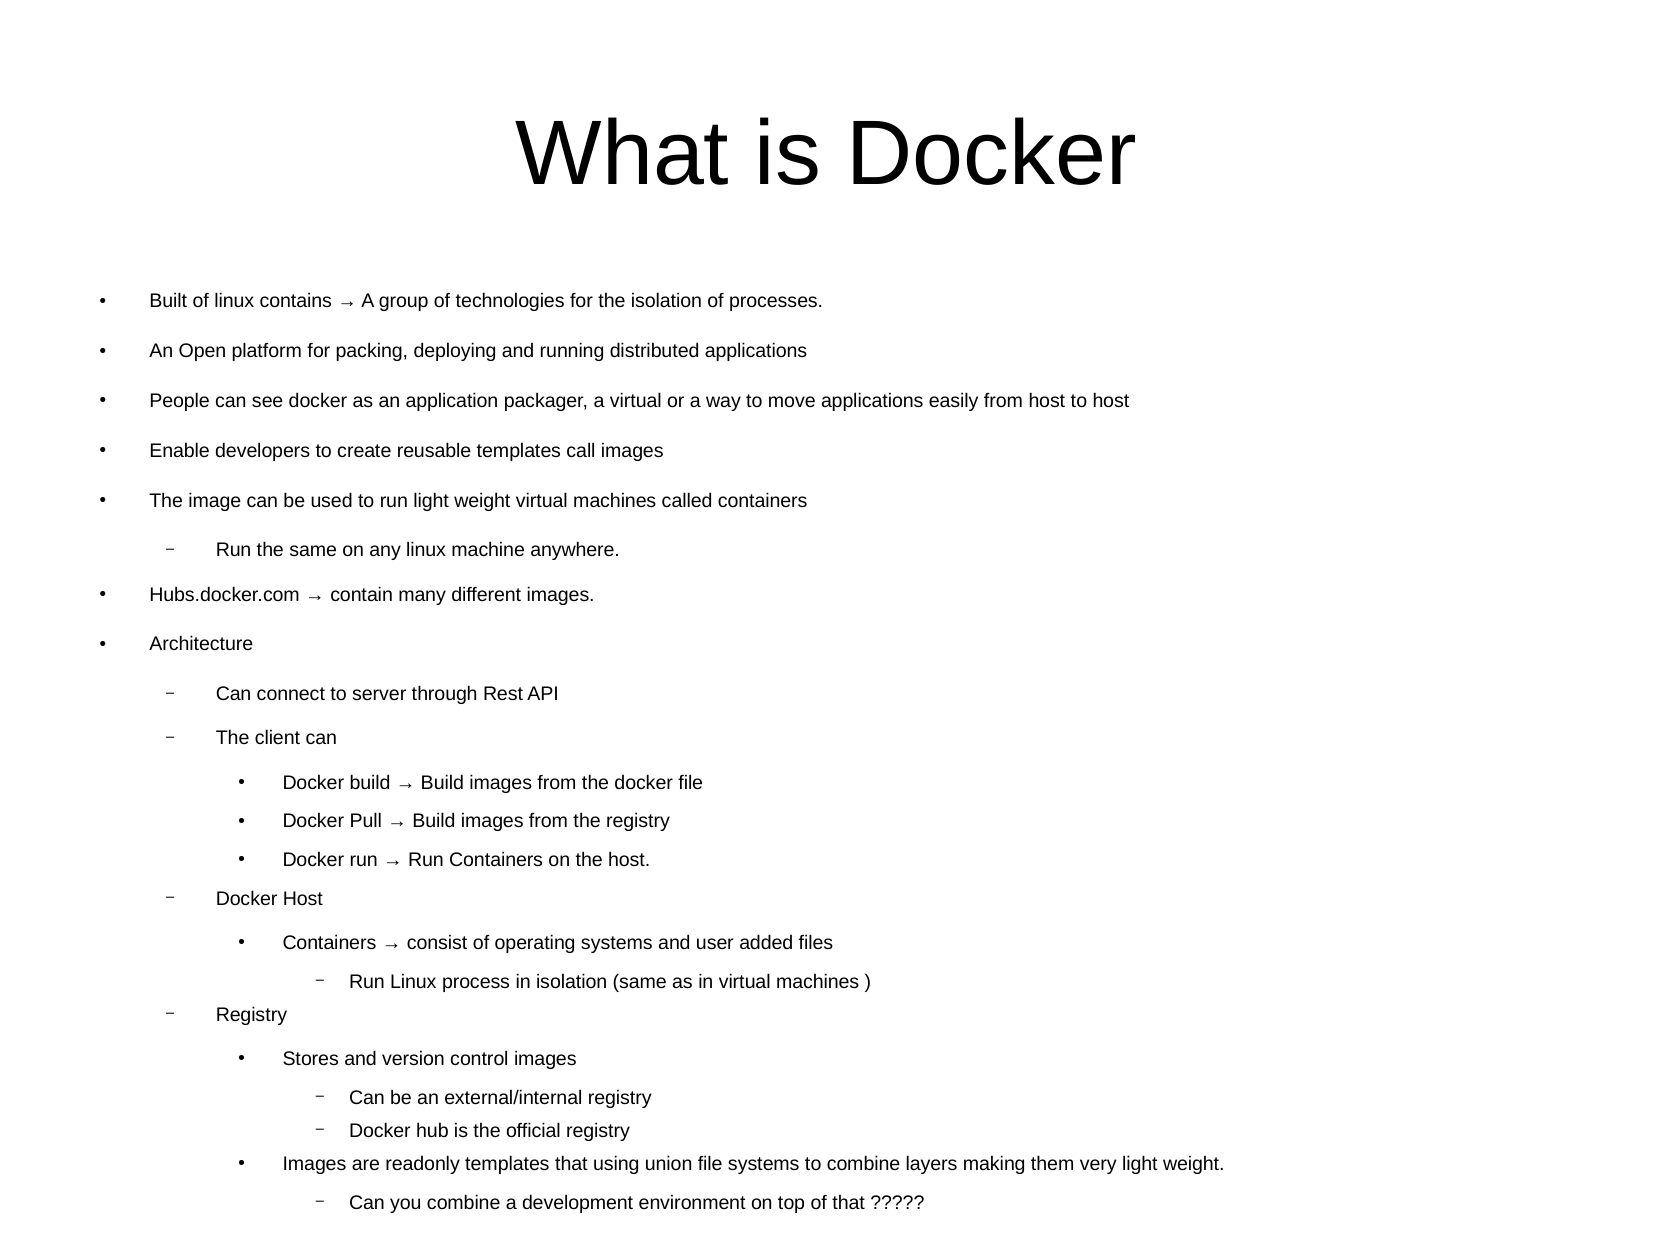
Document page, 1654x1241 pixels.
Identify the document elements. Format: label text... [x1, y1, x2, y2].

title What is Docker [82, 49, 1571, 257]
list Built of linux contains → A group of technologies for the isolation of processes. An Open platform for packing, deploying and running distributed applications People can see docker as an application packager, a virtual or a way to move applications easily from host to host Enable developers to create reusable templates call images The image can be used to run light weight virtual machines called containers Run the same on any linux machine anywhere. Hubs.docker.com → contain many different images. Architecture Can connect to server through Rest API The client can Docker build → Build images from the docker file Docker Pull → Build images from the registry Docker run → Run Containers on the host. Docker Host Containers → consist of operating systems and user added files Run Linux process in isolation (same as in virtual machines ) Registry Stores and version control images Can be an external/internal registry Docker hub is the official registry Images are readonly templates that using union file systems to combine layers making them very light weight. Can you combine a development environment on top of that ????? [82, 290, 1571, 1216]
